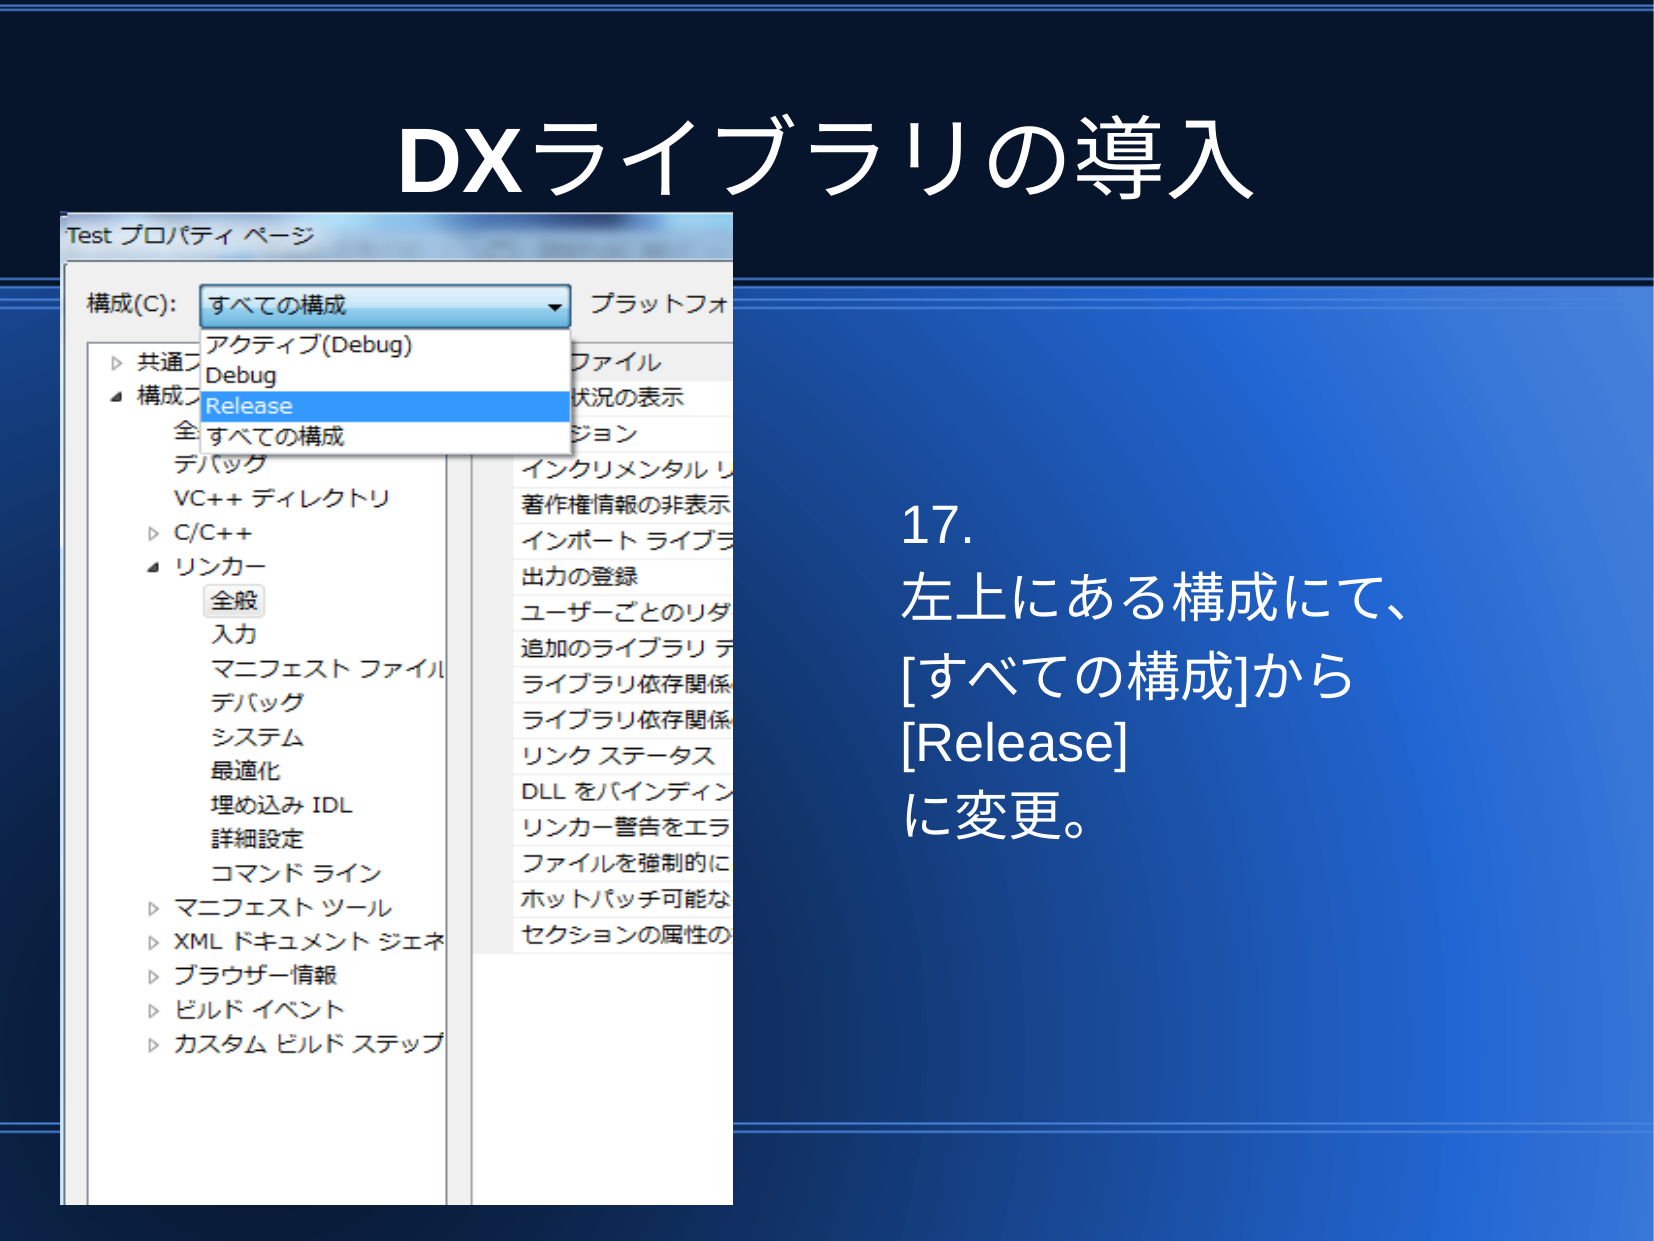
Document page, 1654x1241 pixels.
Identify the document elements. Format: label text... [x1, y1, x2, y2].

picture [0, 0, 1654, 1241]
text_box 17. 左上にある構成にて、 [すべての構成]から [Release] に変更。 [885, 487, 1418, 780]
title DXライブラリの導入 [82, 49, 1571, 257]
